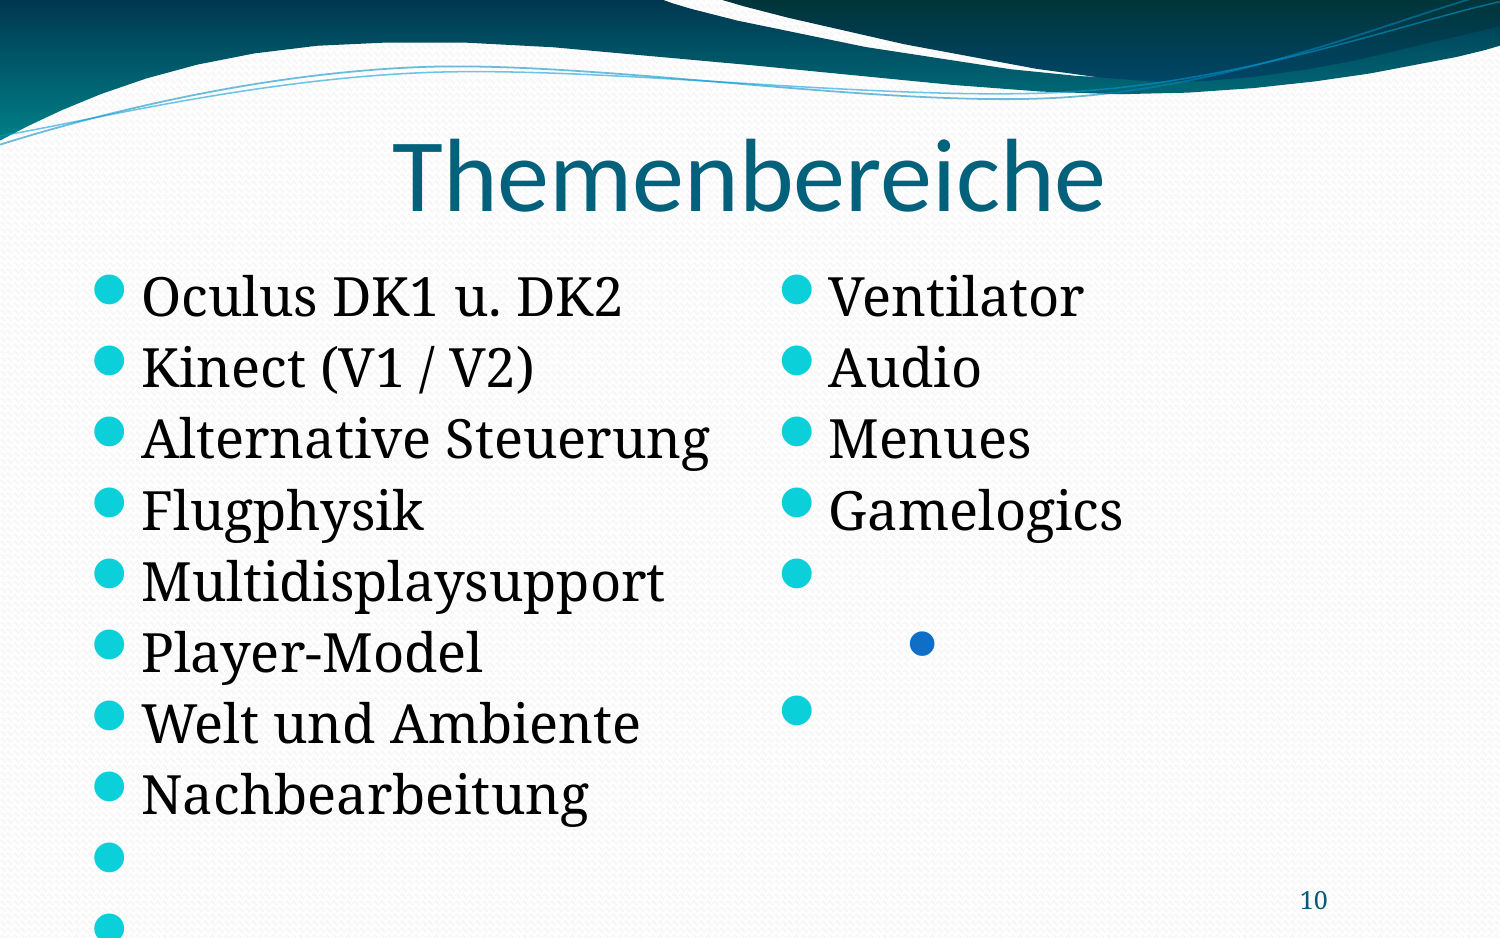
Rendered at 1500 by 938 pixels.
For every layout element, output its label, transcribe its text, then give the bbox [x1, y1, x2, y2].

list Ventilator Audio Menues Gamelogics [762, 262, 1426, 869]
text_box 10 [1299, 868, 1426, 919]
list Oculus DK1 u. DK2 Kinect (V1 / V2) Alternative Steuerung Flugphysik Multidisplaysupport Player-Model Welt und Ambiente Nachbearbeitung [75, 262, 738, 869]
title Themenbereiche [75, 96, 1426, 233]
